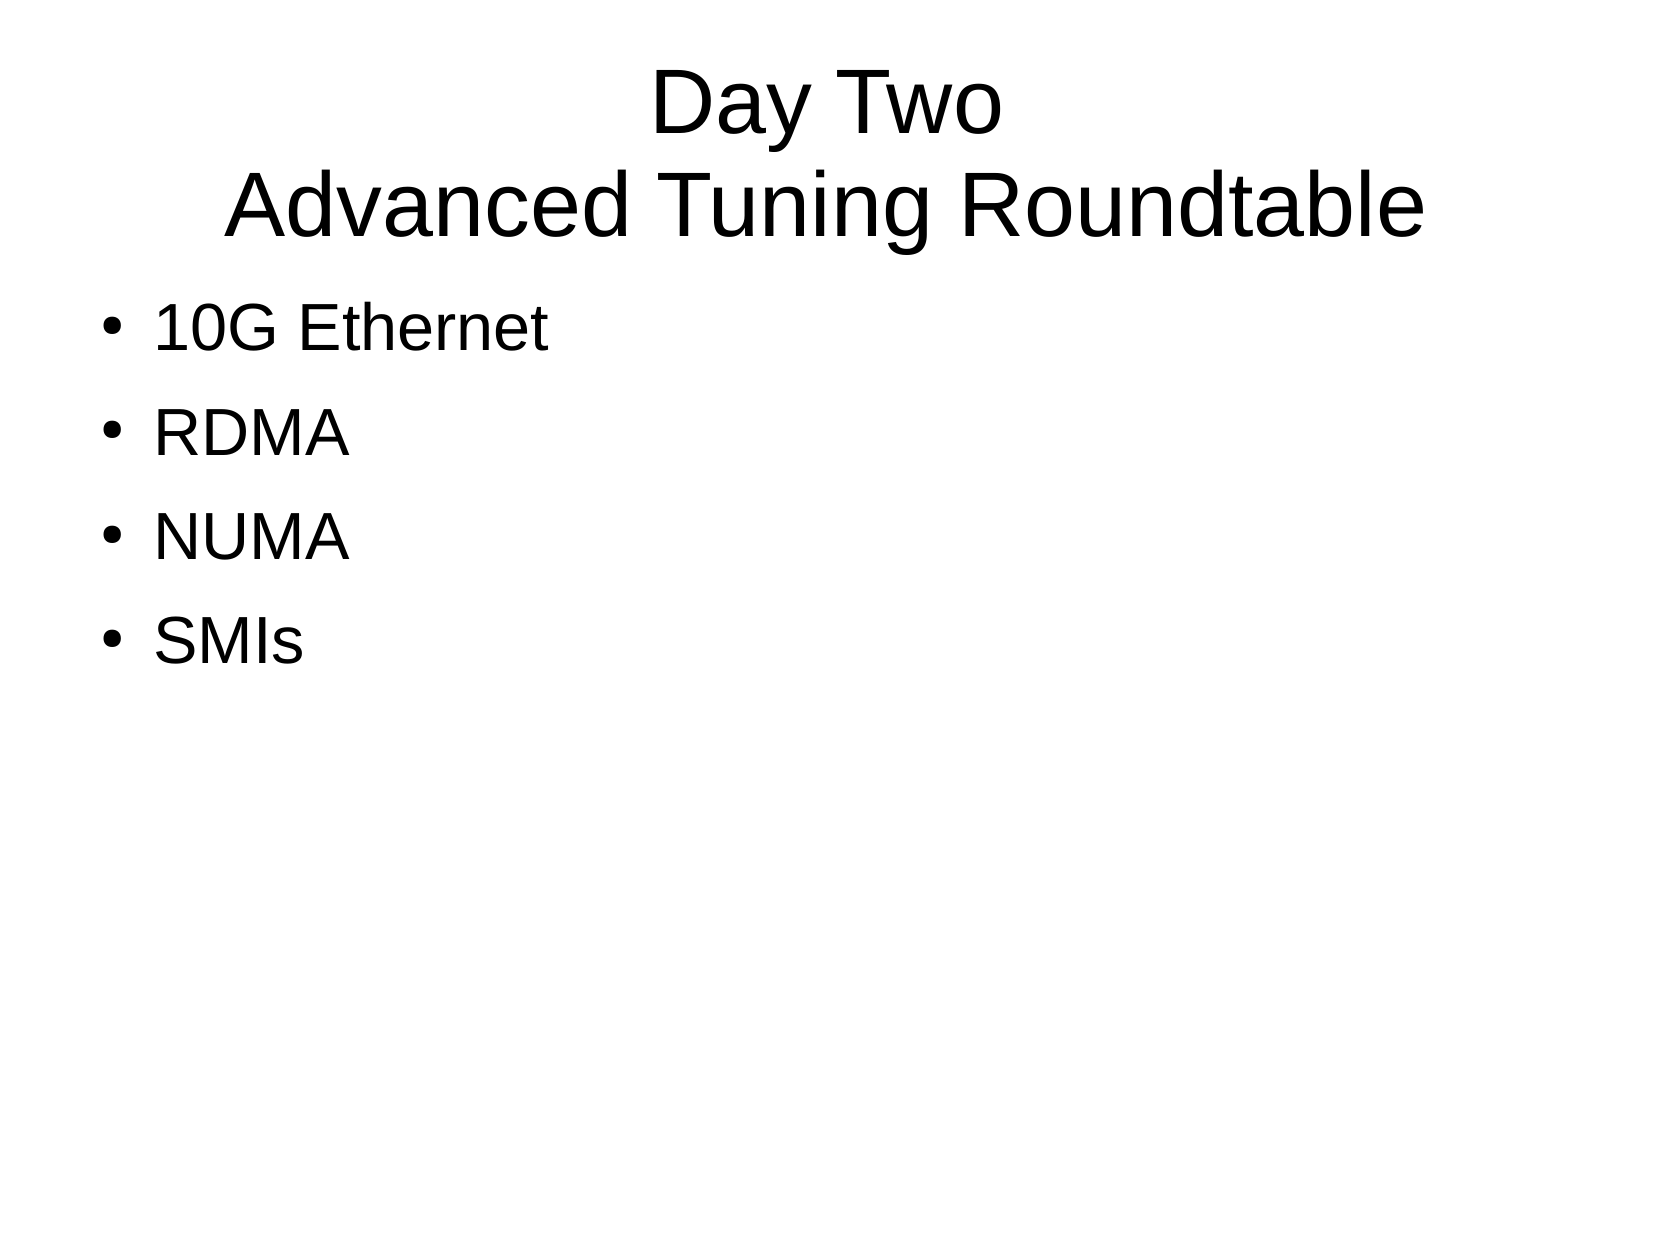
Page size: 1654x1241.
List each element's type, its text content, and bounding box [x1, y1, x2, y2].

list 10G Ethernet RDMA NUMA SMIs [82, 290, 1571, 1094]
title Day Two Advanced Tuning Roundtable [82, 50, 1571, 256]
